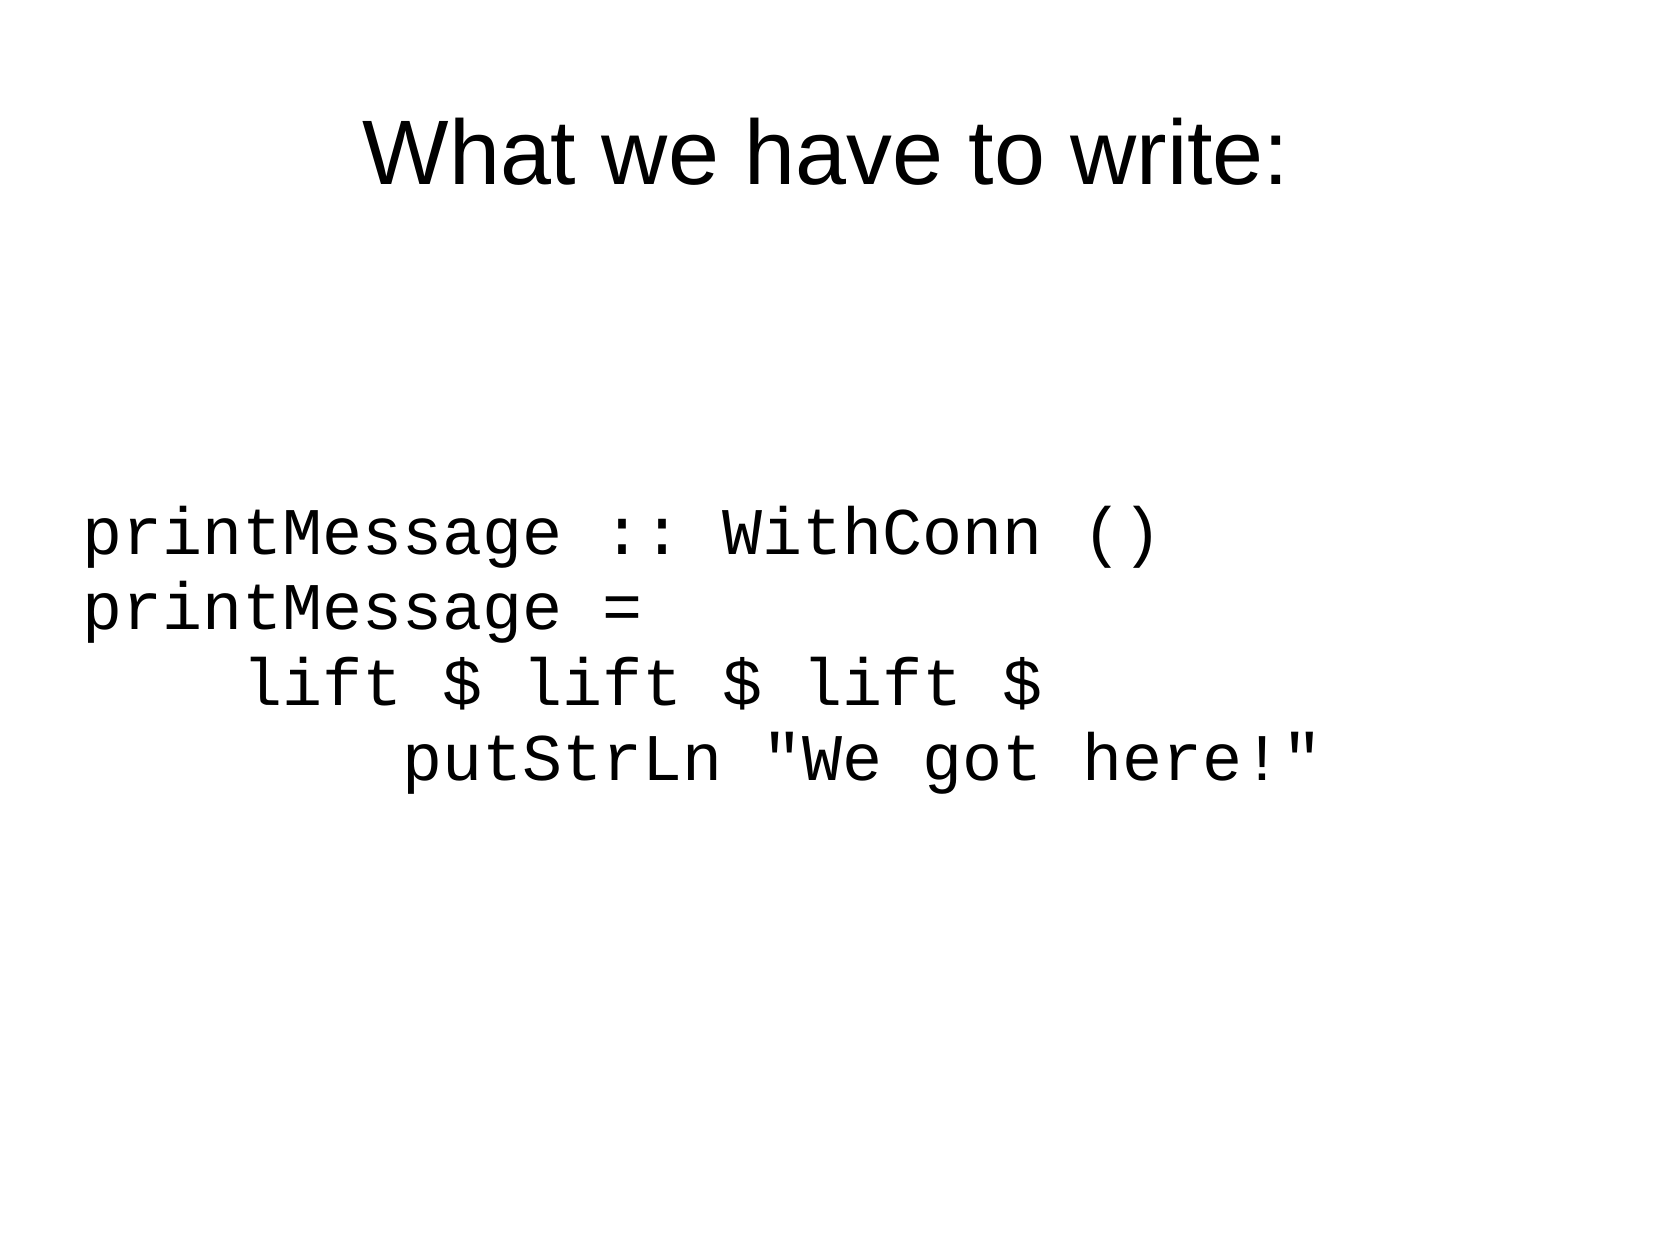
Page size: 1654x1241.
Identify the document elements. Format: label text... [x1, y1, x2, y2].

title What we have to write: [82, 49, 1571, 257]
subtitle printMessage :: WithConn () printMessage = lift $ lift $ lift $ putStrLn "We got here!" [82, 290, 1571, 1010]
